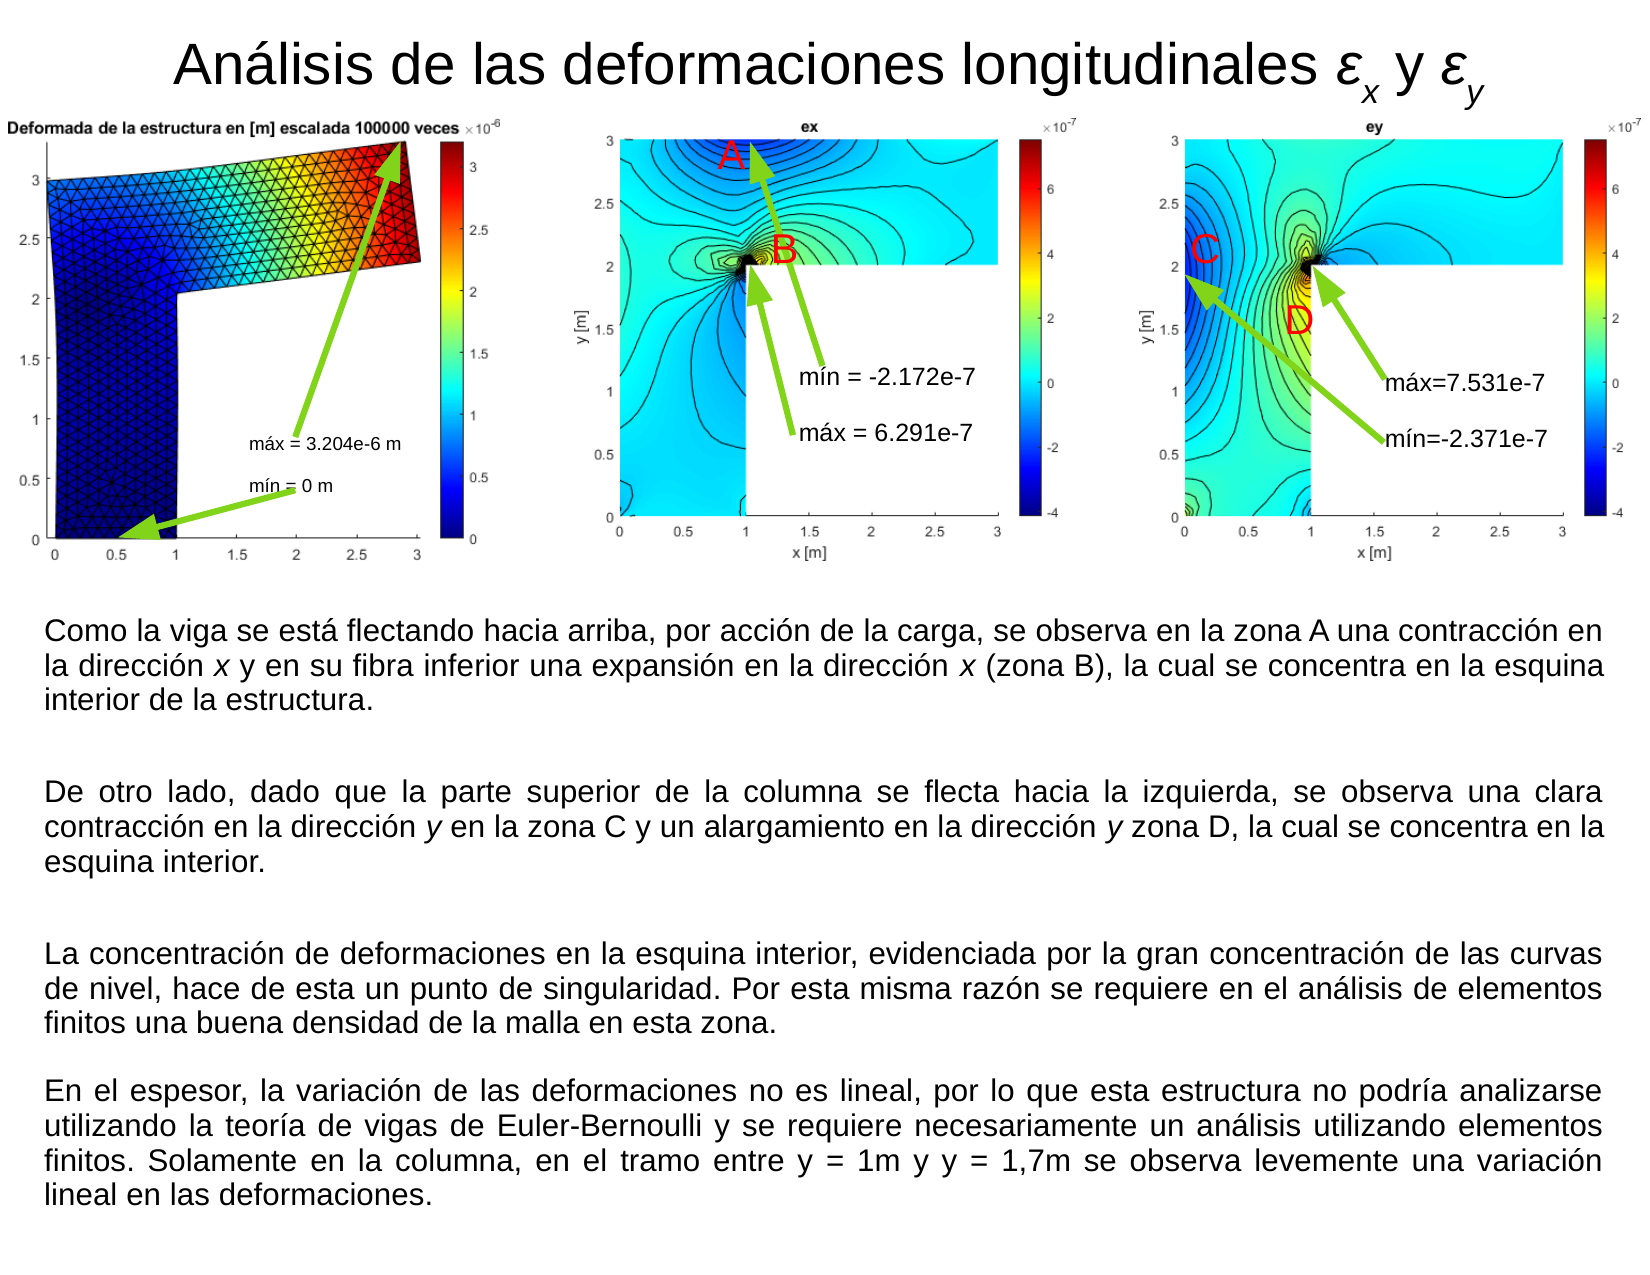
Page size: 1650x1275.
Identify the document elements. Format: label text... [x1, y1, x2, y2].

text_box mín = -2.172e-7 máx = 6.291e-7 [784, 355, 993, 511]
text_box máx=7.531e-7 mín=-2.371e-7 [1370, 361, 1568, 517]
picture [574, 118, 1076, 562]
text_box A [702, 124, 761, 186]
picture [8, 118, 500, 562]
text_box B [755, 218, 814, 280]
text_box C [1175, 218, 1236, 280]
title Análisis de las deformaciones longitudinales εx y εy [85, 31, 1571, 111]
picture [1139, 118, 1641, 562]
text_box Como la viga se está flectando hacia arriba, por acción de la carga, se observa en la zona A una contracción en la dirección x y en su fibra inferior una expansión en la dirección x (zona B), la cual se concentra en la esquina interior de la estructura. De otro lado, dado que la parte superior de la columna se flecta hacia la izquierda, se observa una clara contracción en la dirección y en la zona C y un alargamiento en la dirección y zona D, la cual se concentra en la esquina interior. La concentración de deformaciones en la esquina interior, evidenciada por la gran concentración de las curvas de nivel, hace de esta un punto de singularidad. Por esta misma razón se requiere en el análisis de elementos finitos una buena densidad de la malla en esta zona. En el espesor, la variación de las deformaciones no es lineal, por lo que esta estructura no podría analizarse utilizando la teoría de vigas de Euler-Bernoulli y se requiere necesariamente un análisis utilizando elementos finitos. Solamente en la columna, en el tramo entre y = 1m y y = 1,7m se observa levemente una variación lineal en las deformaciones. [29, 605, 1621, 1232]
text_box D [1269, 289, 1330, 351]
text_box máx = 3.204e-6 m mín = 0 m [234, 426, 419, 534]
